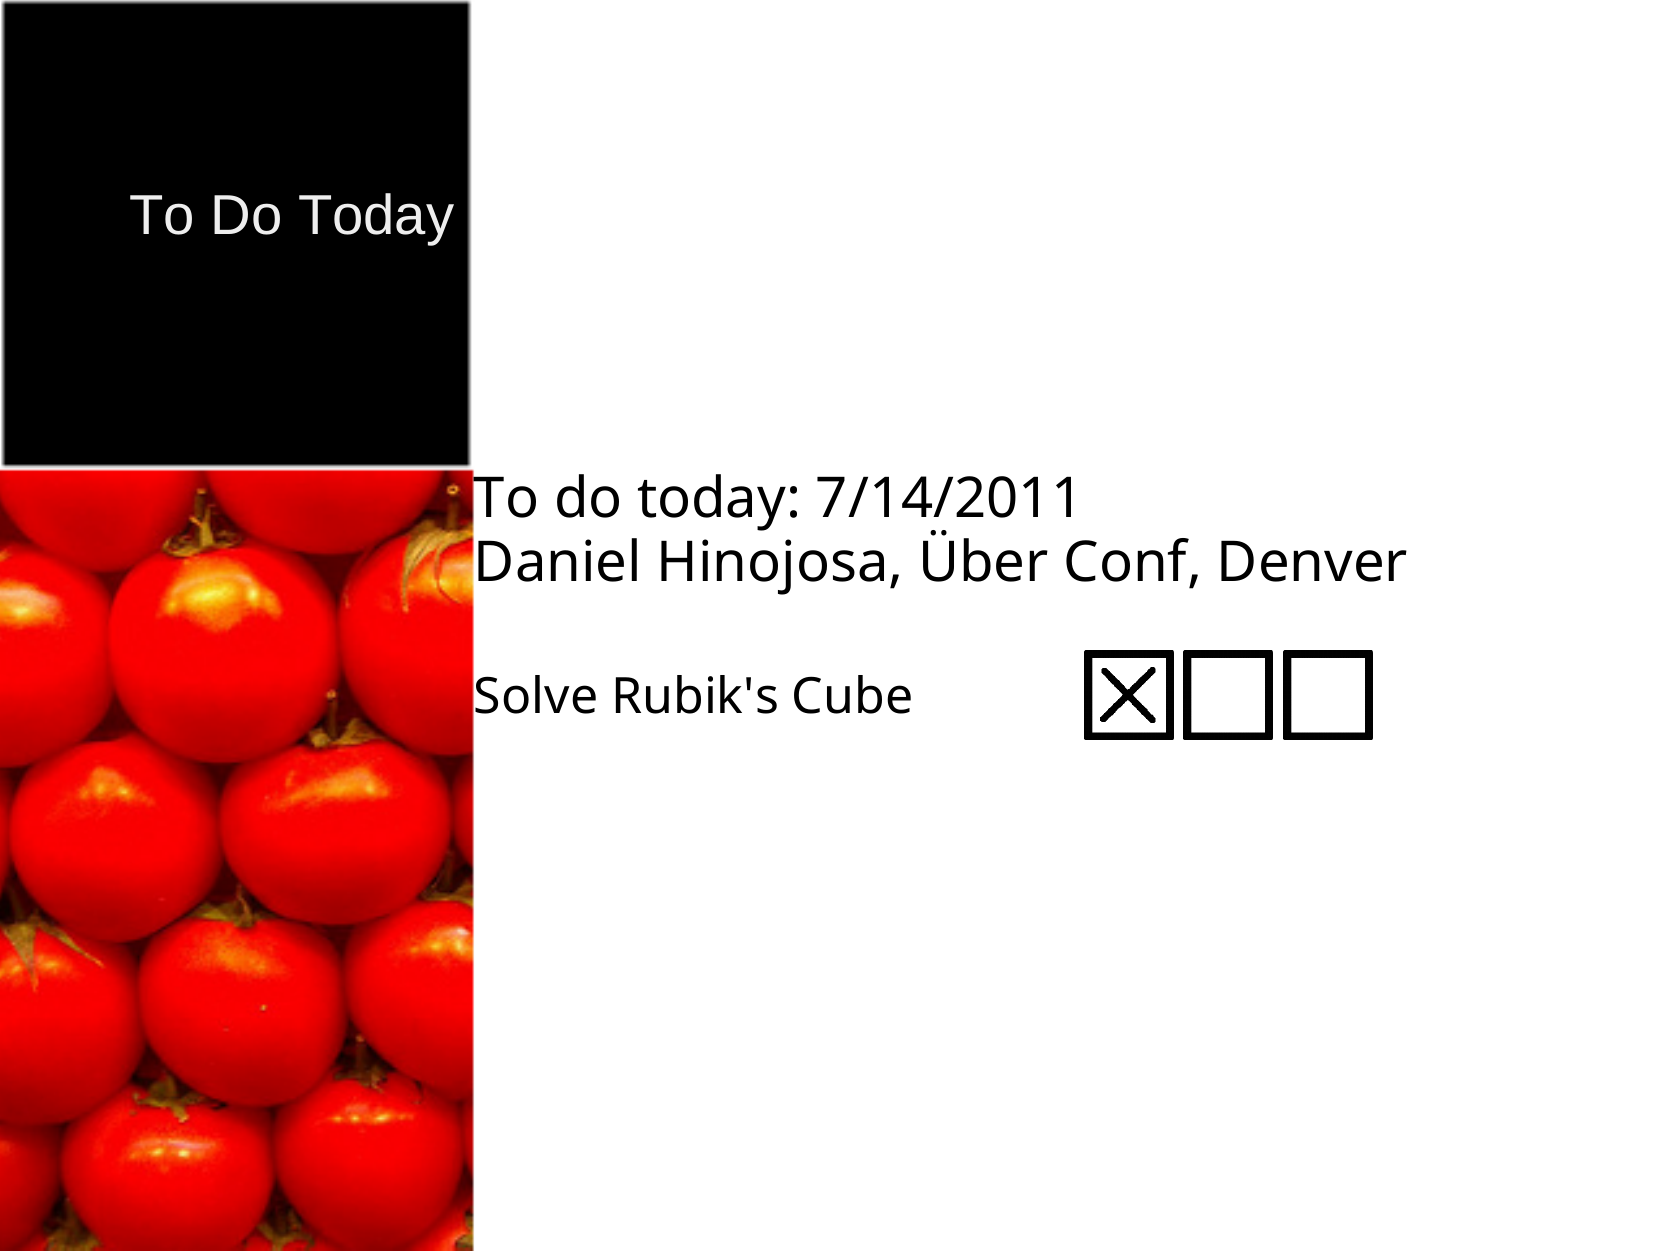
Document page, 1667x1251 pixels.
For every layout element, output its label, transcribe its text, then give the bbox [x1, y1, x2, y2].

text_box To do today: 7/14/2011 Daniel Hinojosa, Über Conf, Denver [473, 466, 1667, 595]
text_box To Do Today [23, 183, 455, 248]
list Solve Rubik's Cube [1273, 667, 1283, 738]
list Solve Rubik's Cube [1174, 667, 1183, 738]
list Solve Rubik's Cube [473, 667, 1084, 738]
picture [0, 0, 1667, 1251]
